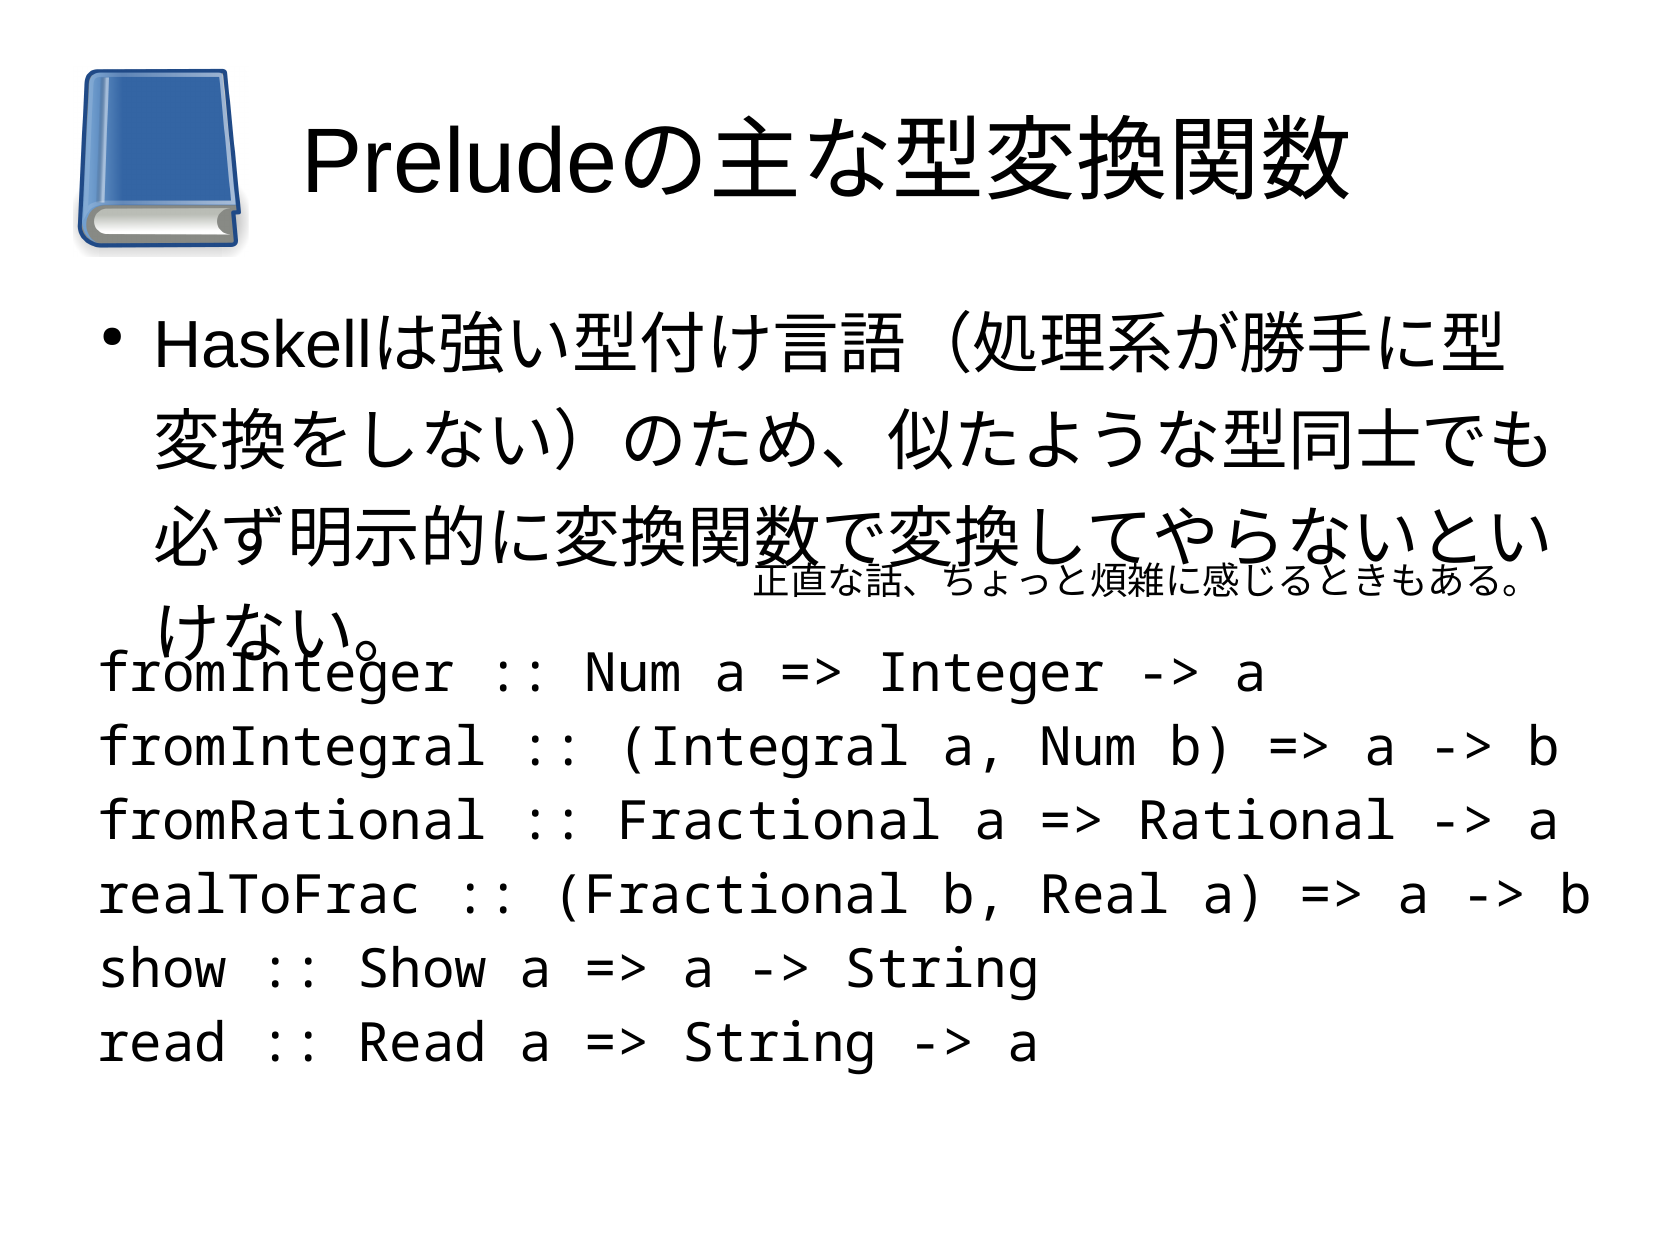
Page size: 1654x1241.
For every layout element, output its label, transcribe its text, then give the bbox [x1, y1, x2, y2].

text_box fromInteger :: Num a => Integer -> a fromIntegral :: (Integral a, Num b) => a -> b fromRational :: Fractional a => Rational -> a realToFrac :: (Fractional b, Real a) => a -> b show :: Show a => a -> String read :: Read a => String -> a [82, 625, 1619, 1110]
text_box 正直な話、ちょっと煩雑に感じるときもある。 [738, 543, 1556, 596]
title Preludeの主な型変換関数 [82, 49, 1571, 257]
list Haskellは強い型付け言語（処理系が勝手に型変換をしない）のため、似たような型同士でも必ず明示的に変換関数で変換してやらないといけない。 [82, 290, 1571, 625]
picture [73, 66, 249, 257]
